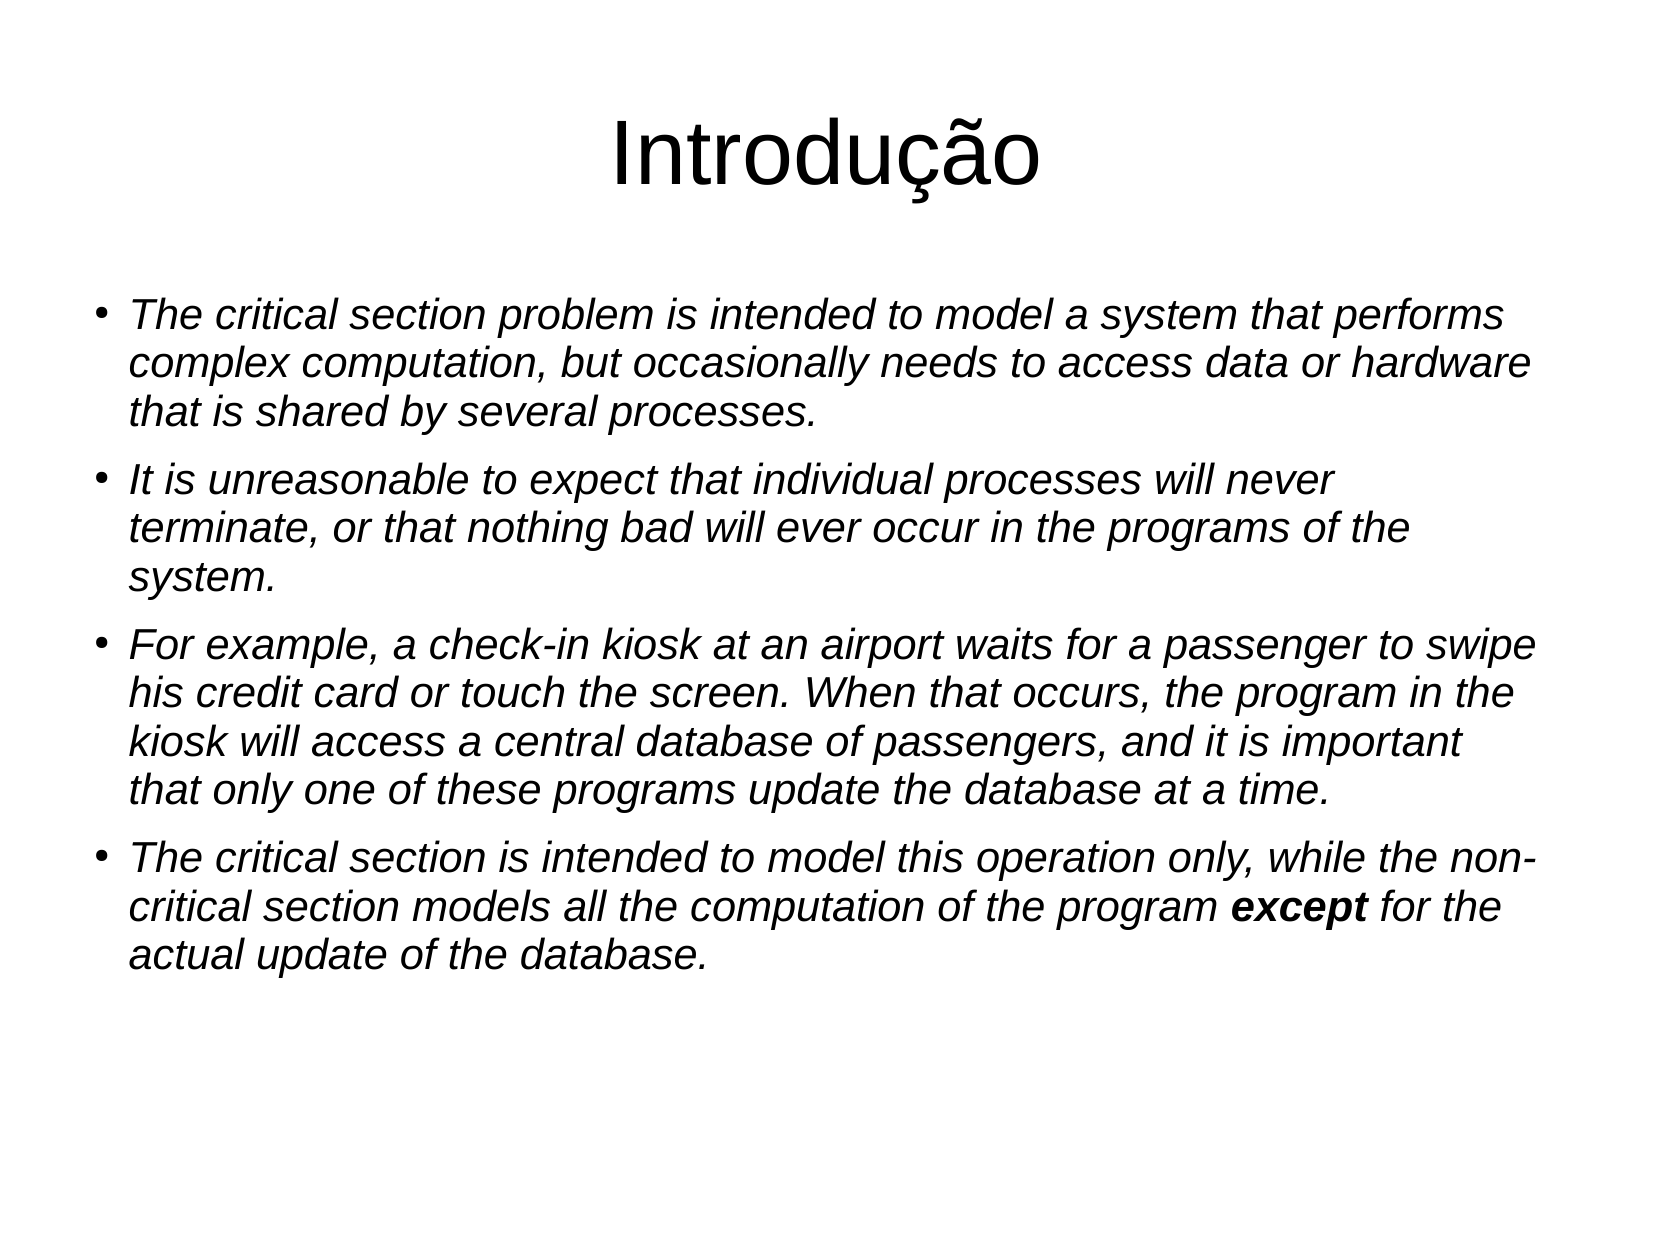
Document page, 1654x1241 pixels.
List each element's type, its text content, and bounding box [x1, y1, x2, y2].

list The critical section problem is intended to model a system that performs complex computation, but occasionally needs to access data or hardware that is shared by several processes. It is unreasonable to expect that individual processes will never terminate, or that nothing bad will ever occur in the programs of the system. For example, a check-in kiosk at an airport waits for a passenger to swipe his credit card or touch the screen. When that occurs, the program in the kiosk will access a central database of passengers, and it is important that only one of these programs update the database at a time. The critical section is intended to model this operation only, while the non-critical section models all the computation of the program except for the actual update of the database. [82, 290, 1538, 1010]
title Introdução [82, 49, 1571, 257]
